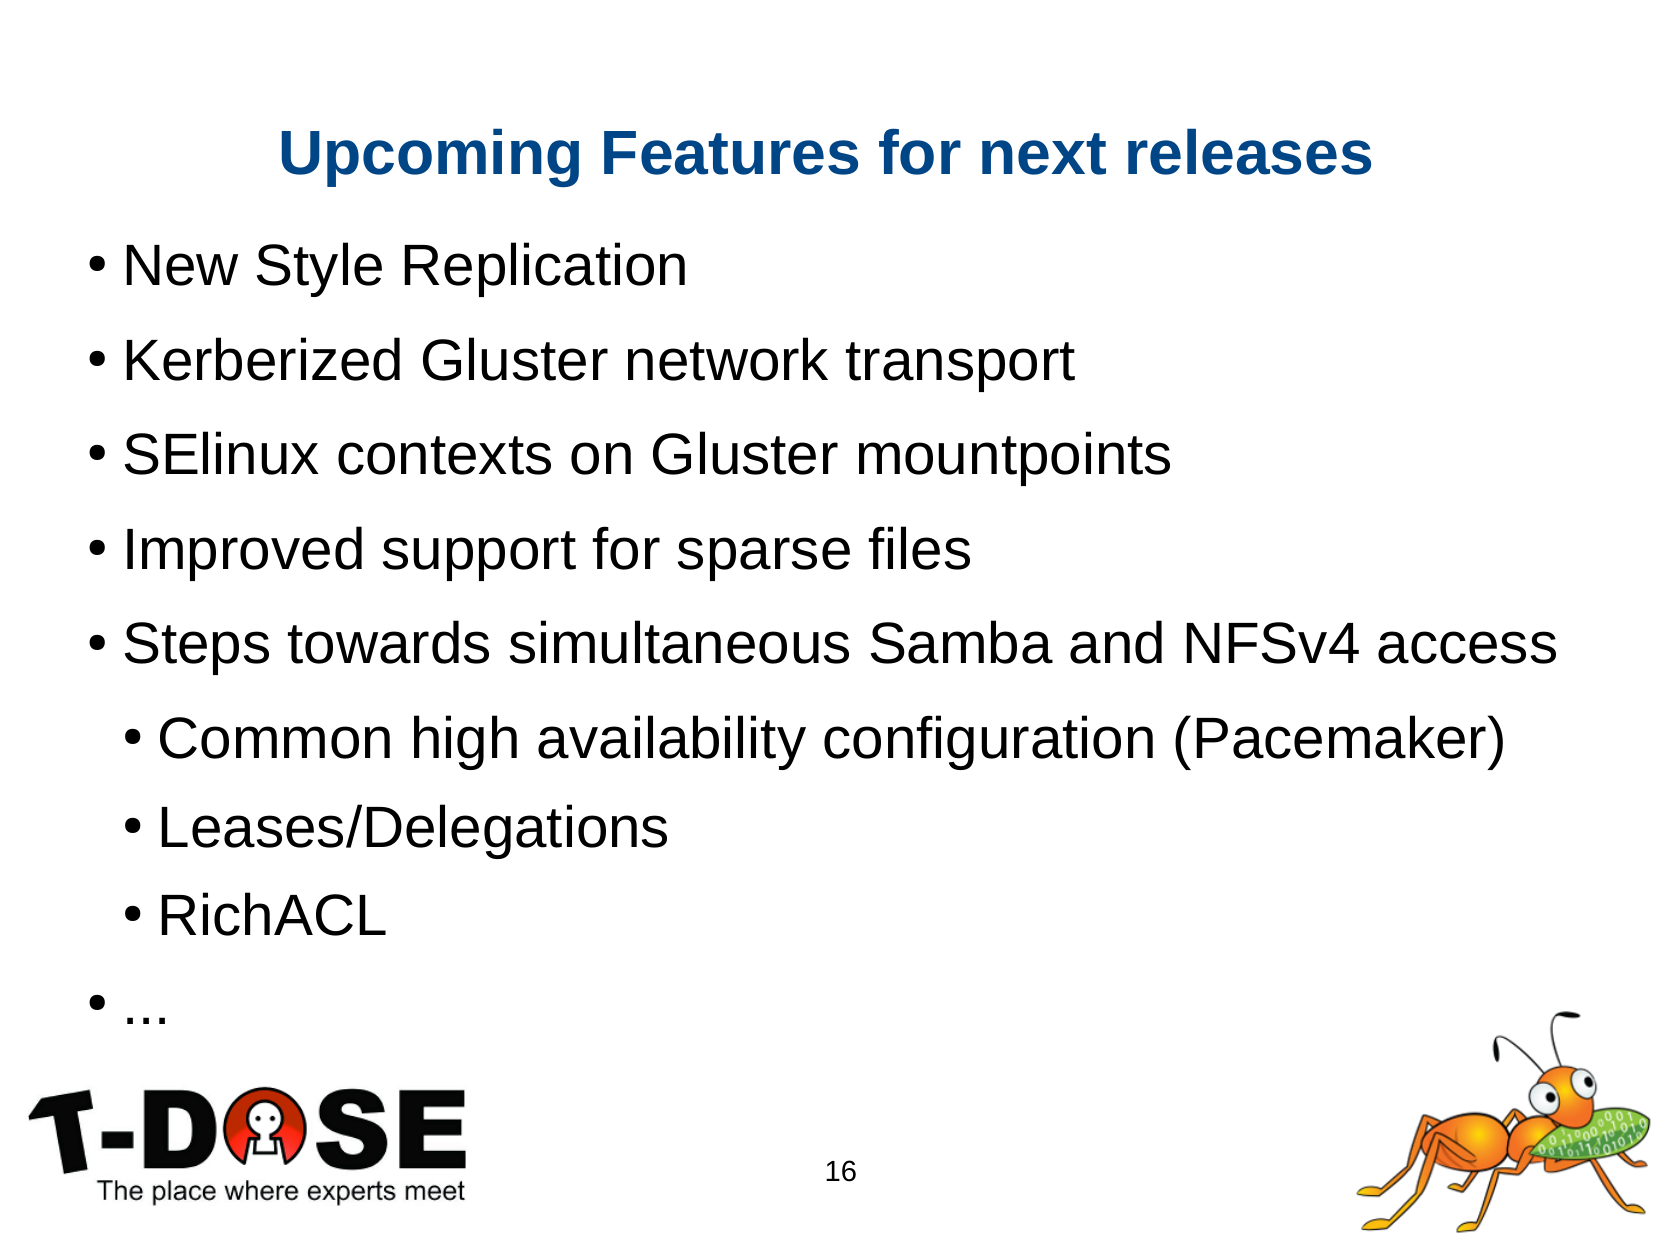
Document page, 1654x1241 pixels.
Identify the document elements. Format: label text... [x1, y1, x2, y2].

list New Style Replication Kerberized Gluster network transport SElinux contexts on Gluster mountpoints Improved support for sparse files Steps towards simultaneous Samba and NFSv4 access Common high availability configuration (Pacemaker) Leases/Delegations RichACL ... [86, 232, 1576, 1126]
picture [23, 1067, 481, 1214]
picture [1353, 1009, 1654, 1235]
title Upcoming Features for next releases [82, 49, 1571, 257]
